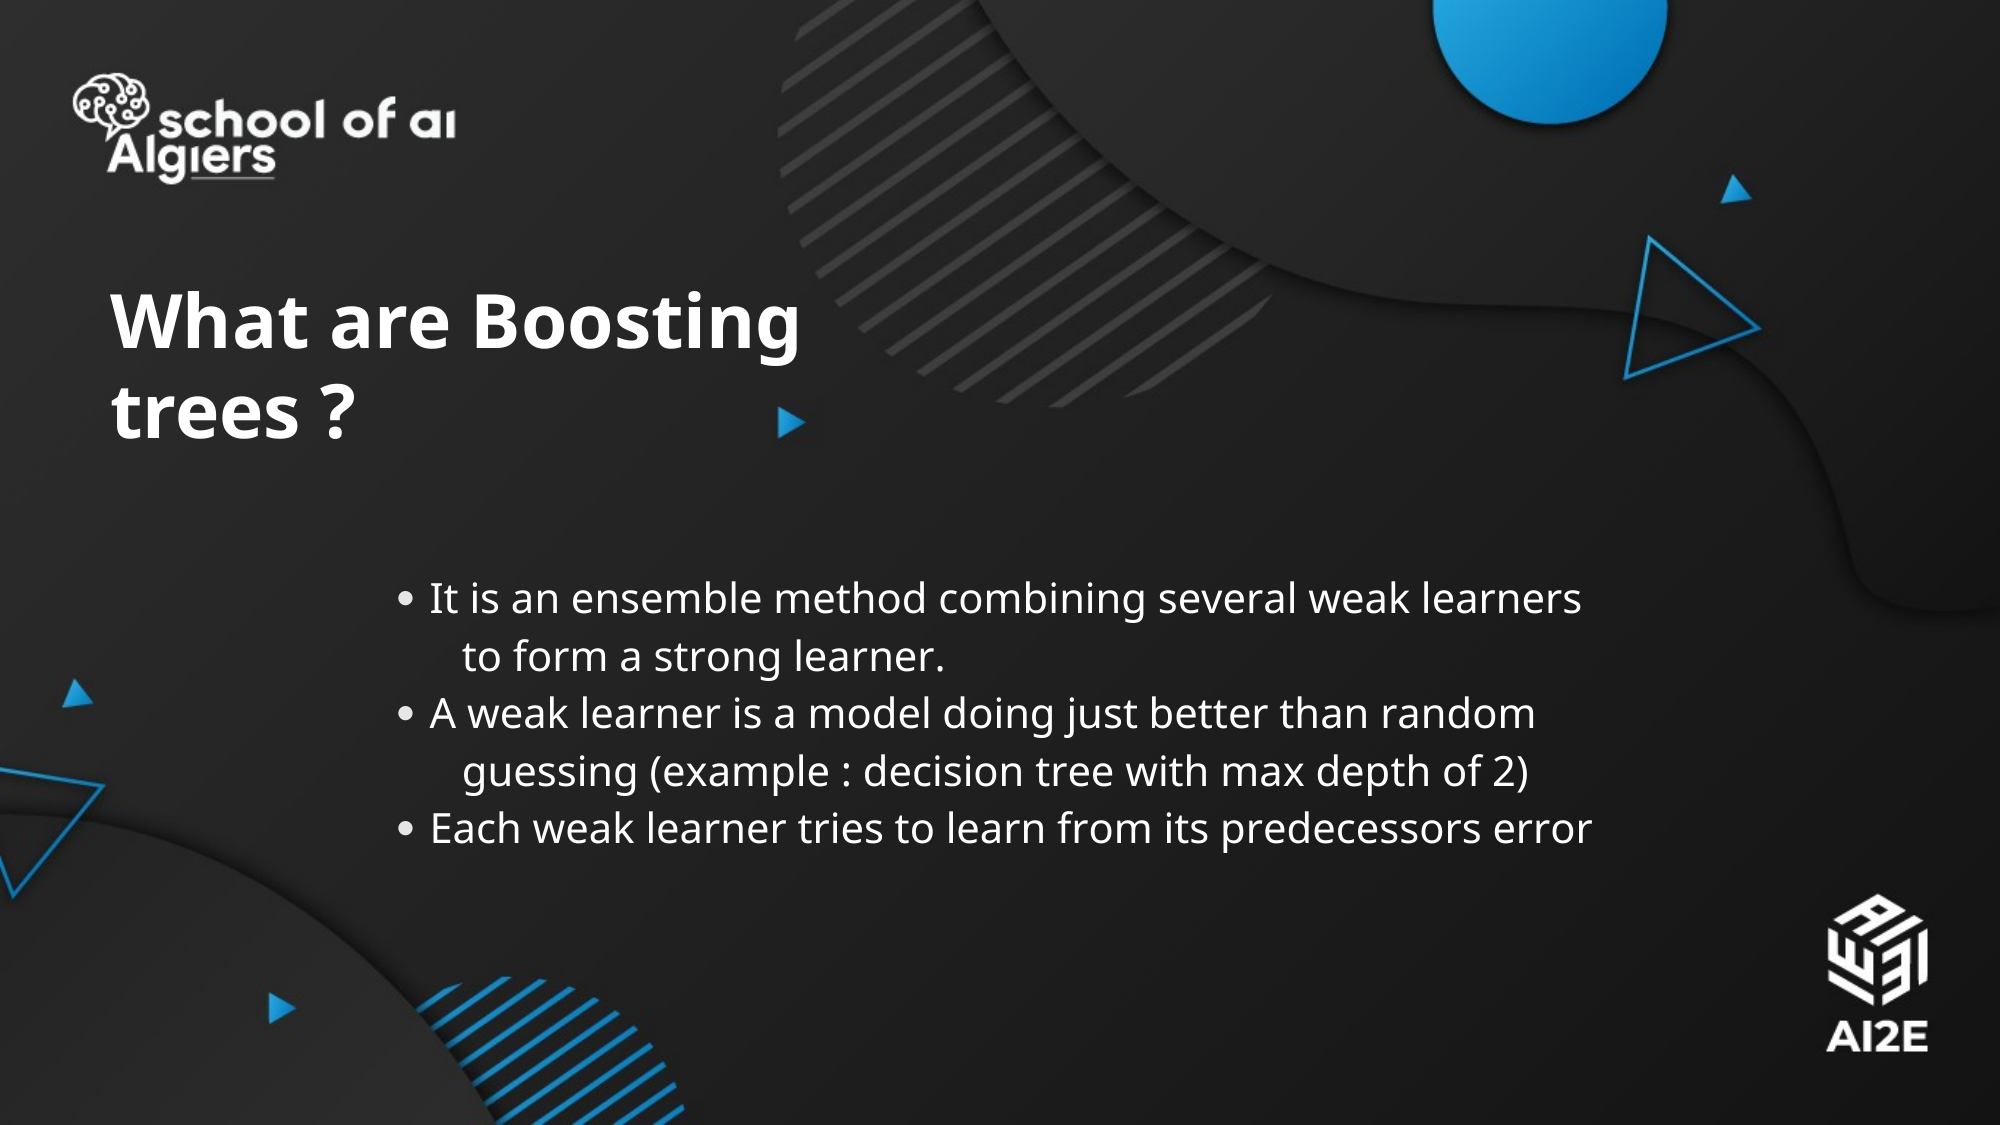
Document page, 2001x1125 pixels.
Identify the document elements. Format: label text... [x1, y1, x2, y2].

title What are Boosting trees ? [110, 227, 808, 454]
picture [0, 0, 2000, 1125]
subtitle It is an ensemble method combining several weak learners to form a strong learner. A weak learner is a model doing just better than random guessing (example : decision tree with max depth of 2) Each weak learner tries to learn from its predecessors error [382, 564, 1618, 882]
picture [1510, 106, 1523, 110]
picture [1496, 106, 1503, 112]
